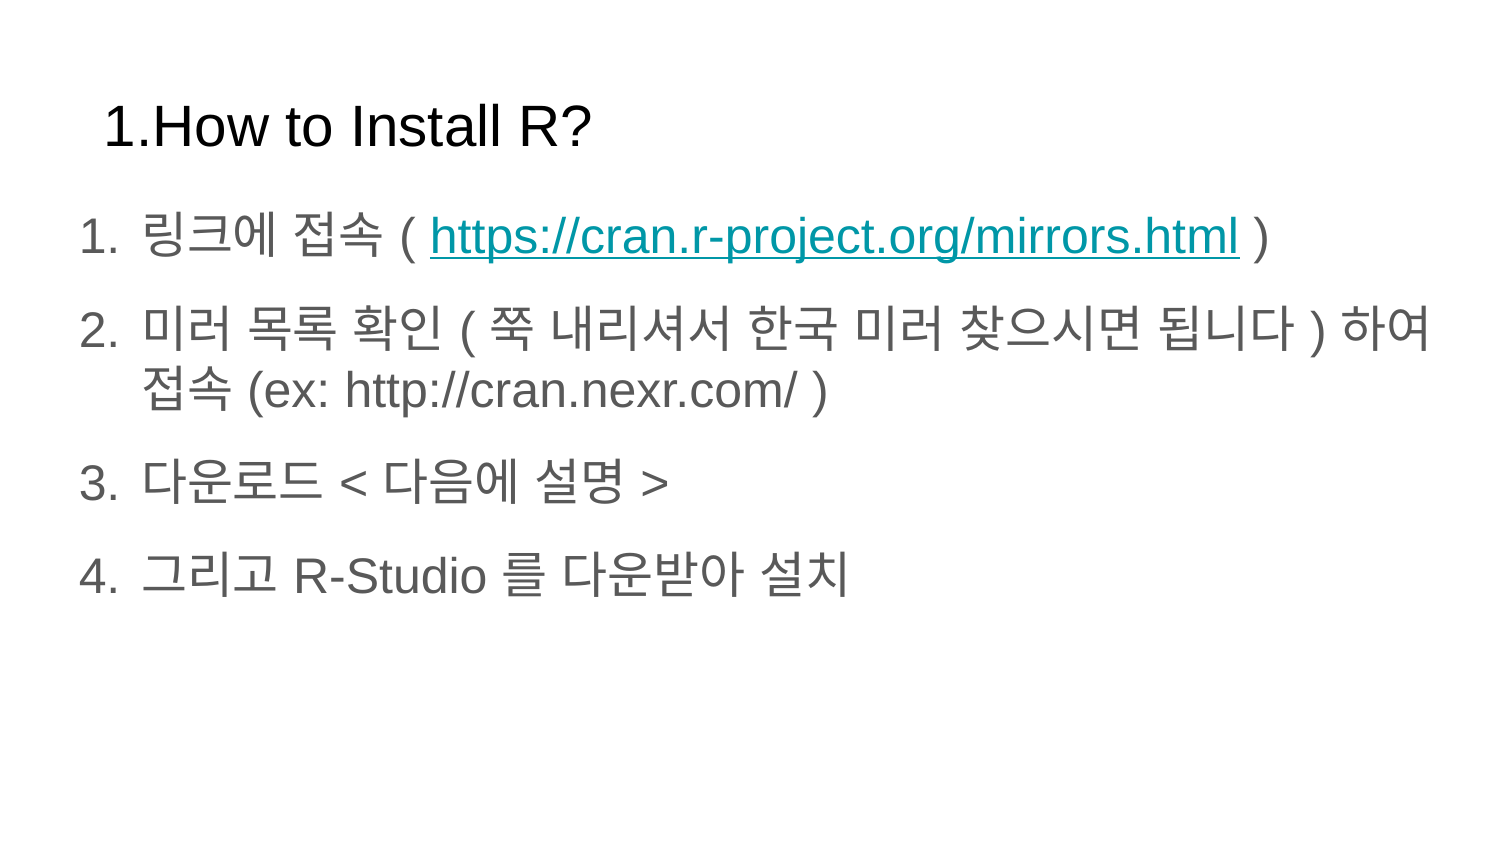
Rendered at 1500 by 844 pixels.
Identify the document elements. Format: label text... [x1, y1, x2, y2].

list 링크에 접속 ( https://cran.r-project.org/mirrors.html ) 미러 목록 확인 ( 쭉 내리셔서 한국 미러 찾으시면 됩니다 ) 하여 접속 (ex: http://cran.nexr.com/ ) 다운로드 < 다음에 설명 > 그리고 R-Studio 를 다운받아 설치 [51, 189, 1449, 750]
title How to Install R? [51, 72, 1449, 167]
